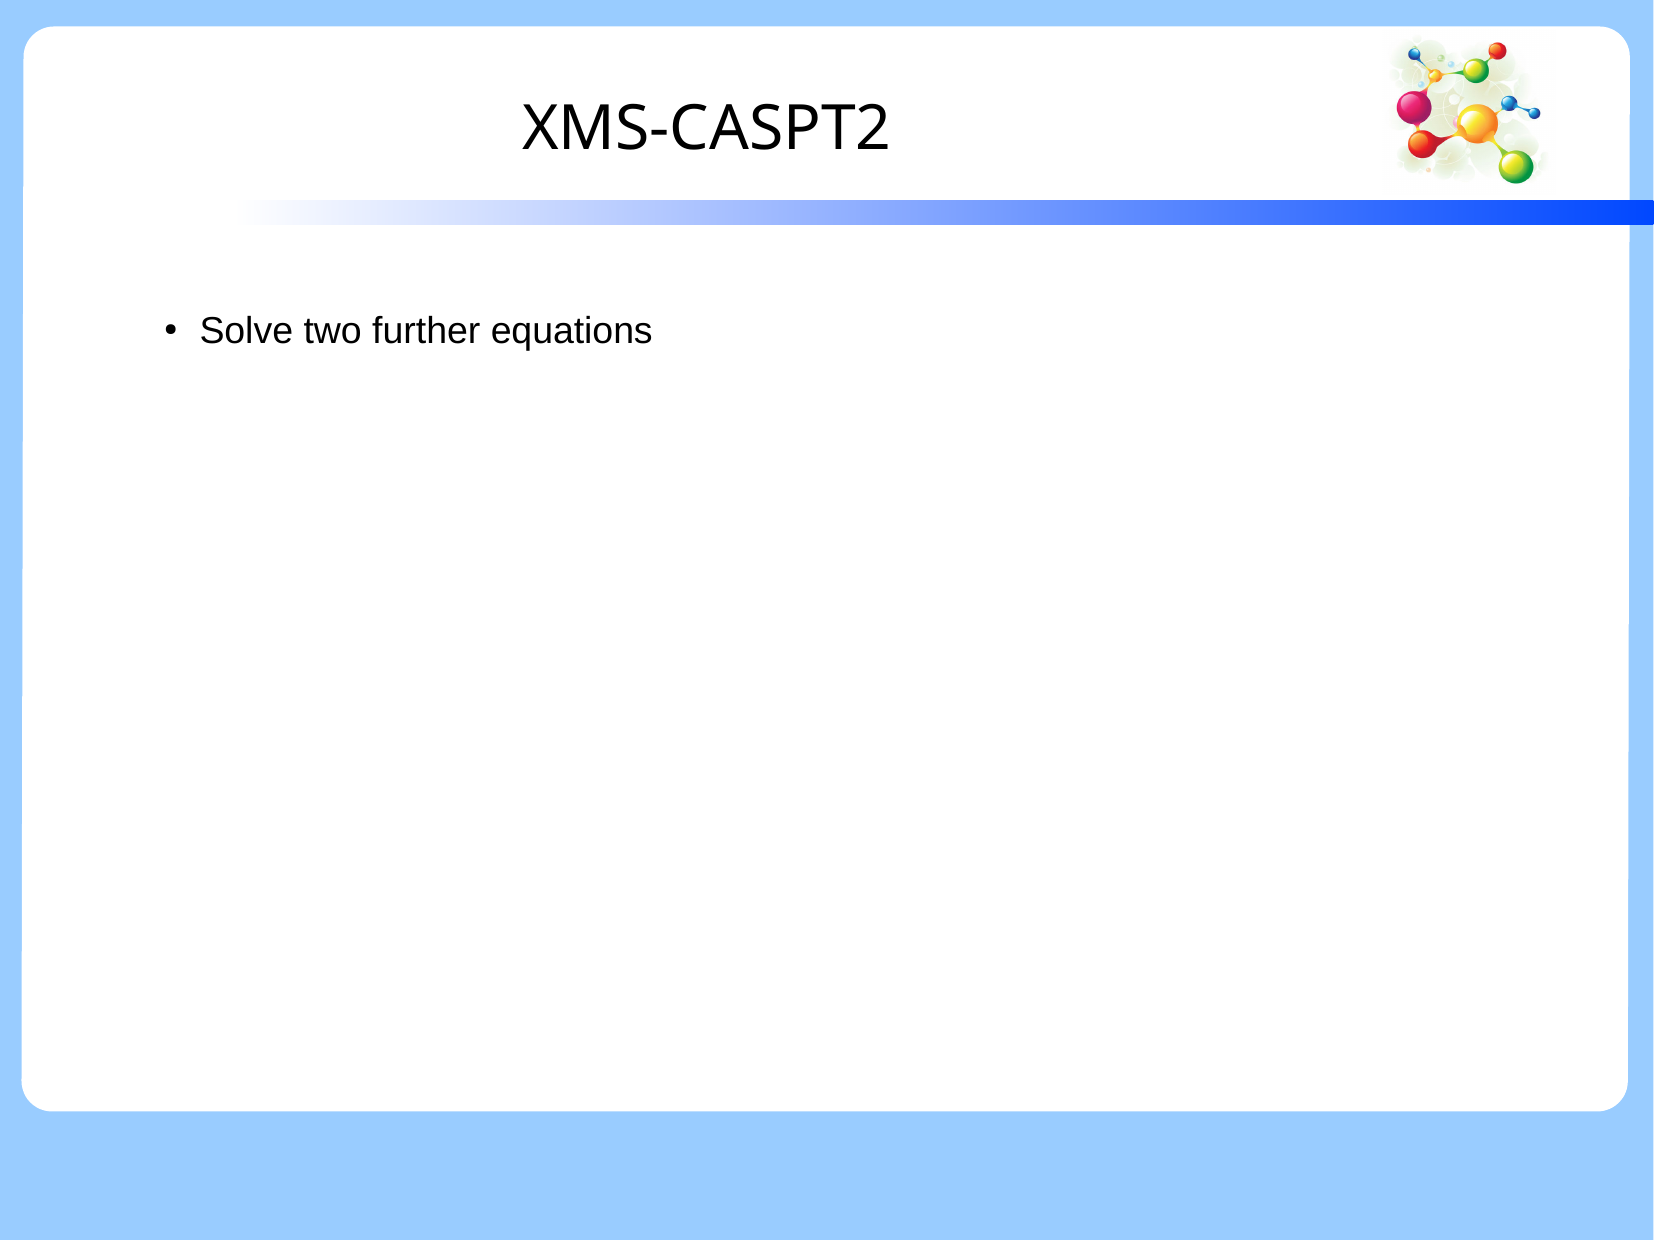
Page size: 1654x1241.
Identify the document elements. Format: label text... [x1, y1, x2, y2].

table_cell [873, 201, 877, 224]
table_cell [956, 201, 961, 224]
text_box Solve two further equations [149, 302, 1478, 444]
title XMS-CASPT2 [82, 49, 1332, 201]
picture [1382, 29, 1556, 195]
